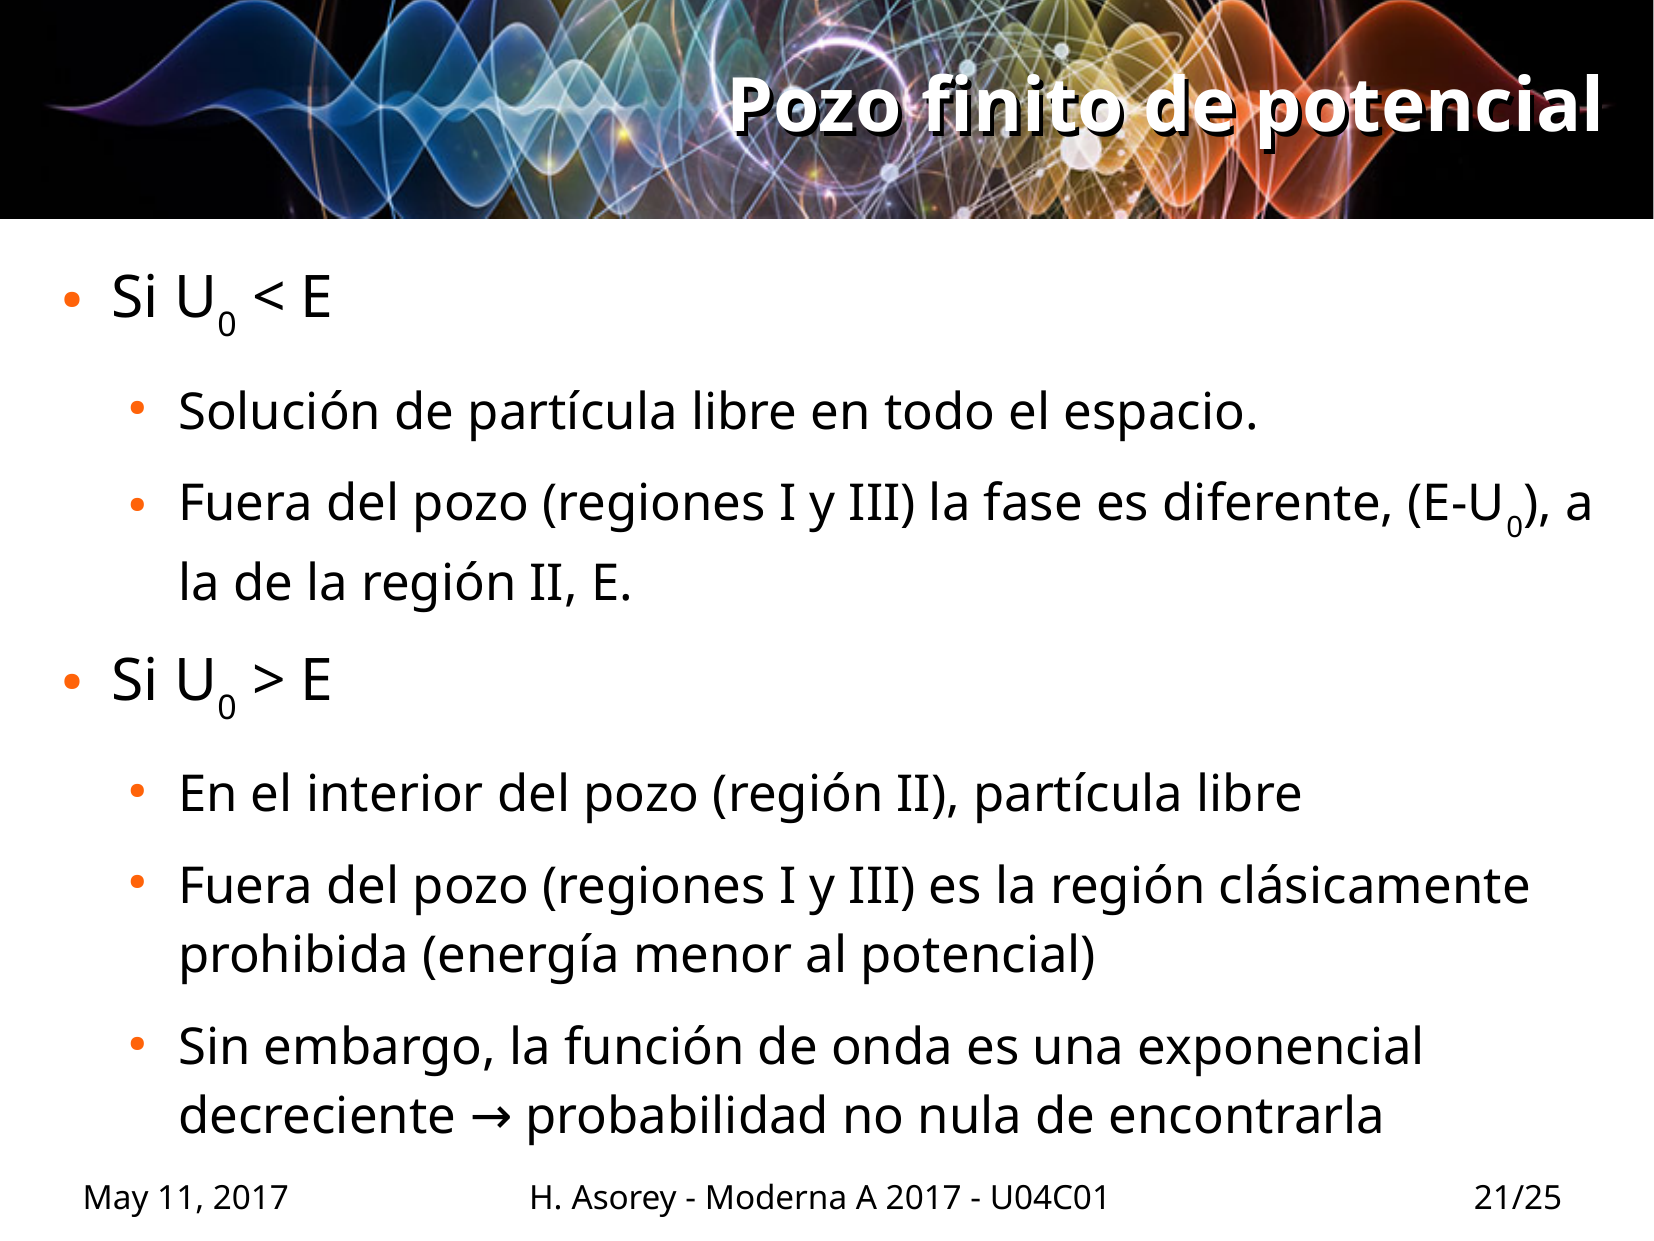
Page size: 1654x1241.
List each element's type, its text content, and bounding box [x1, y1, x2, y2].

picture [0, 0, 1654, 219]
list Si U0 < E Solución de partícula libre en todo el espacio. Fuera del pozo (regiones I y III) la fase es diferente, (E-U0), a la de la región II, E. Si U0 > E En el interior del pozo (región II), partícula libre Fuera del pozo (regiones I y III) es la región clásicamente prohibida (energía menor al potencial) Sin embargo, la función de onda es una exponencial decreciente → probabilidad no nula de encontrarla [45, 255, 1606, 1156]
title Pozo finito de potencial [45, 15, 1606, 191]
